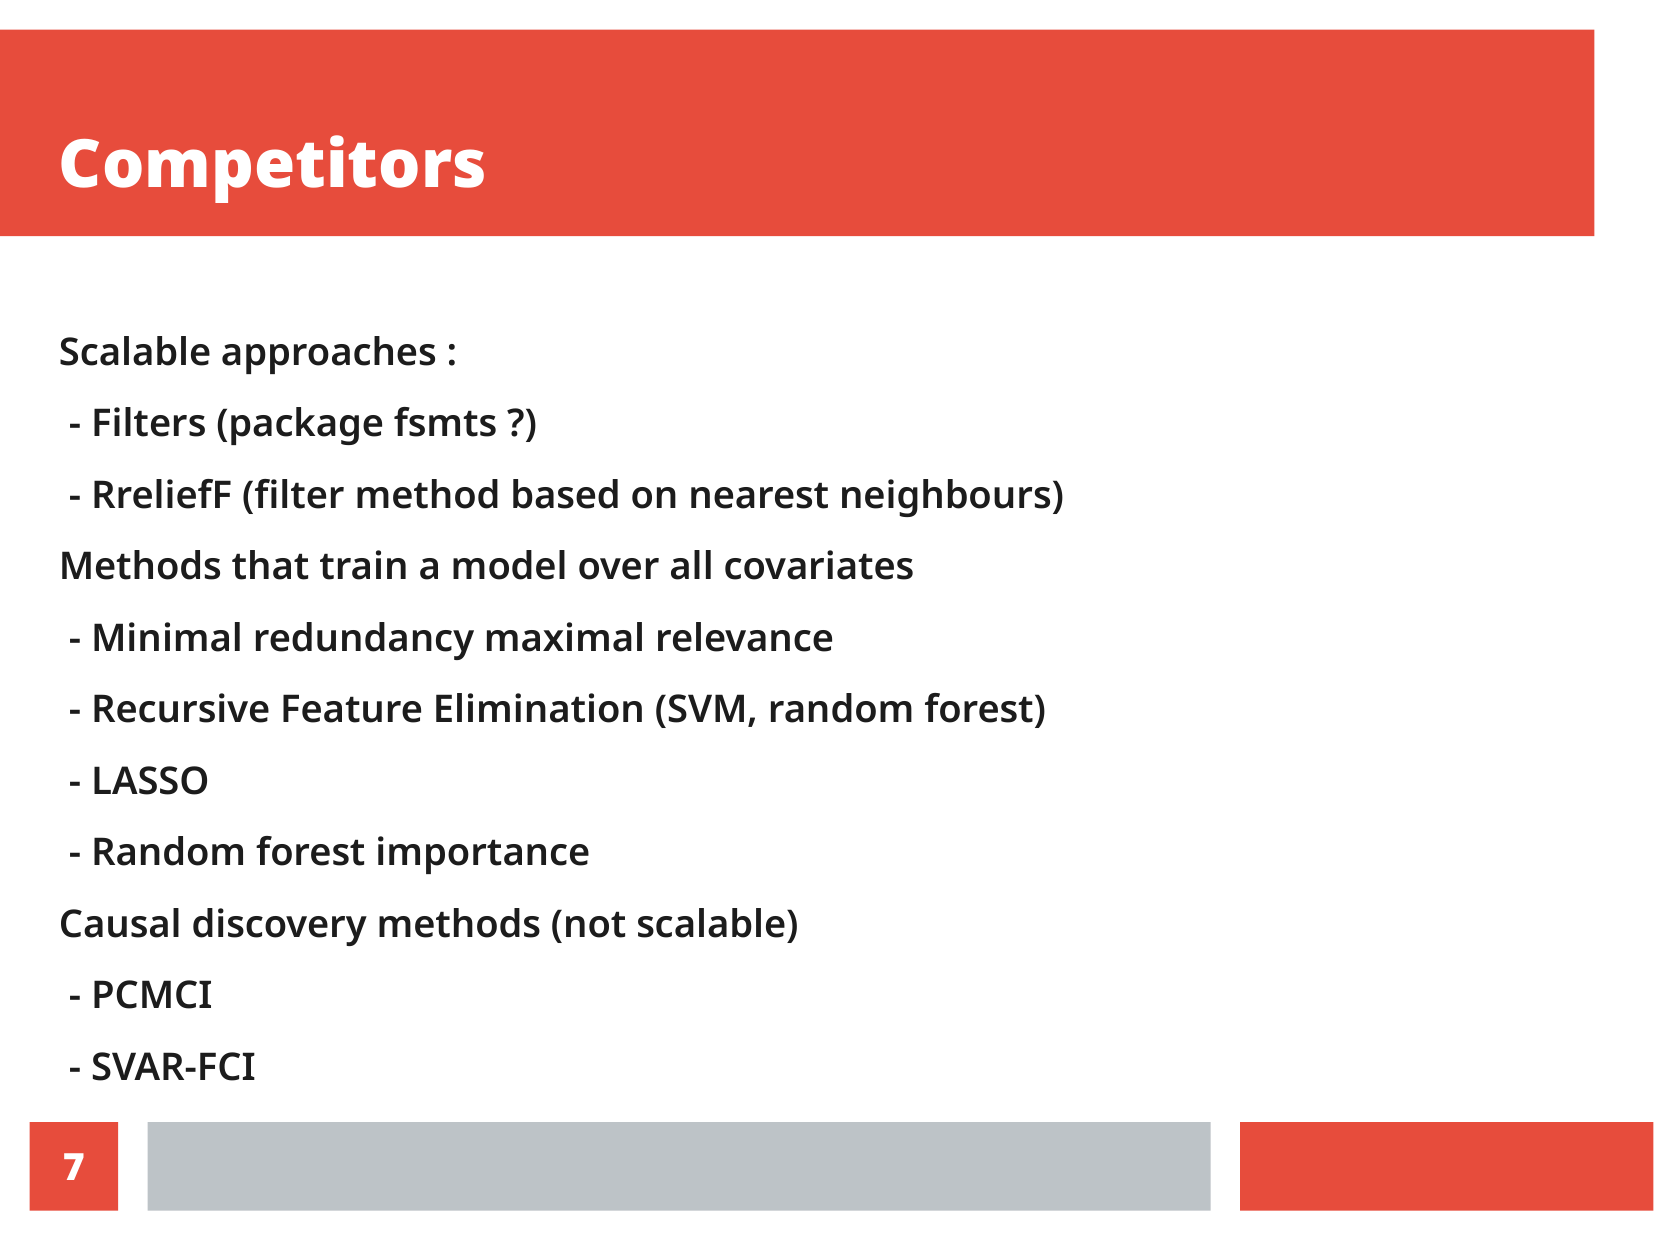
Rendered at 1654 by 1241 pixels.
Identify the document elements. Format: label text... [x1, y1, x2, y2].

list Scalable approaches : - Filters (package fsmts ?) - RreliefF (filter method based on nearest neighbours) Methods that train a model over all covariates - Minimal redundancy maximal relevance - Recursive Feature Elimination (SVM, random forest) - LASSO - Random forest importance Causal discovery methods (not scalable) - PCMCI - SVAR-FCI [59, 324, 1565, 1093]
title Competitors [59, 59, 1595, 207]
